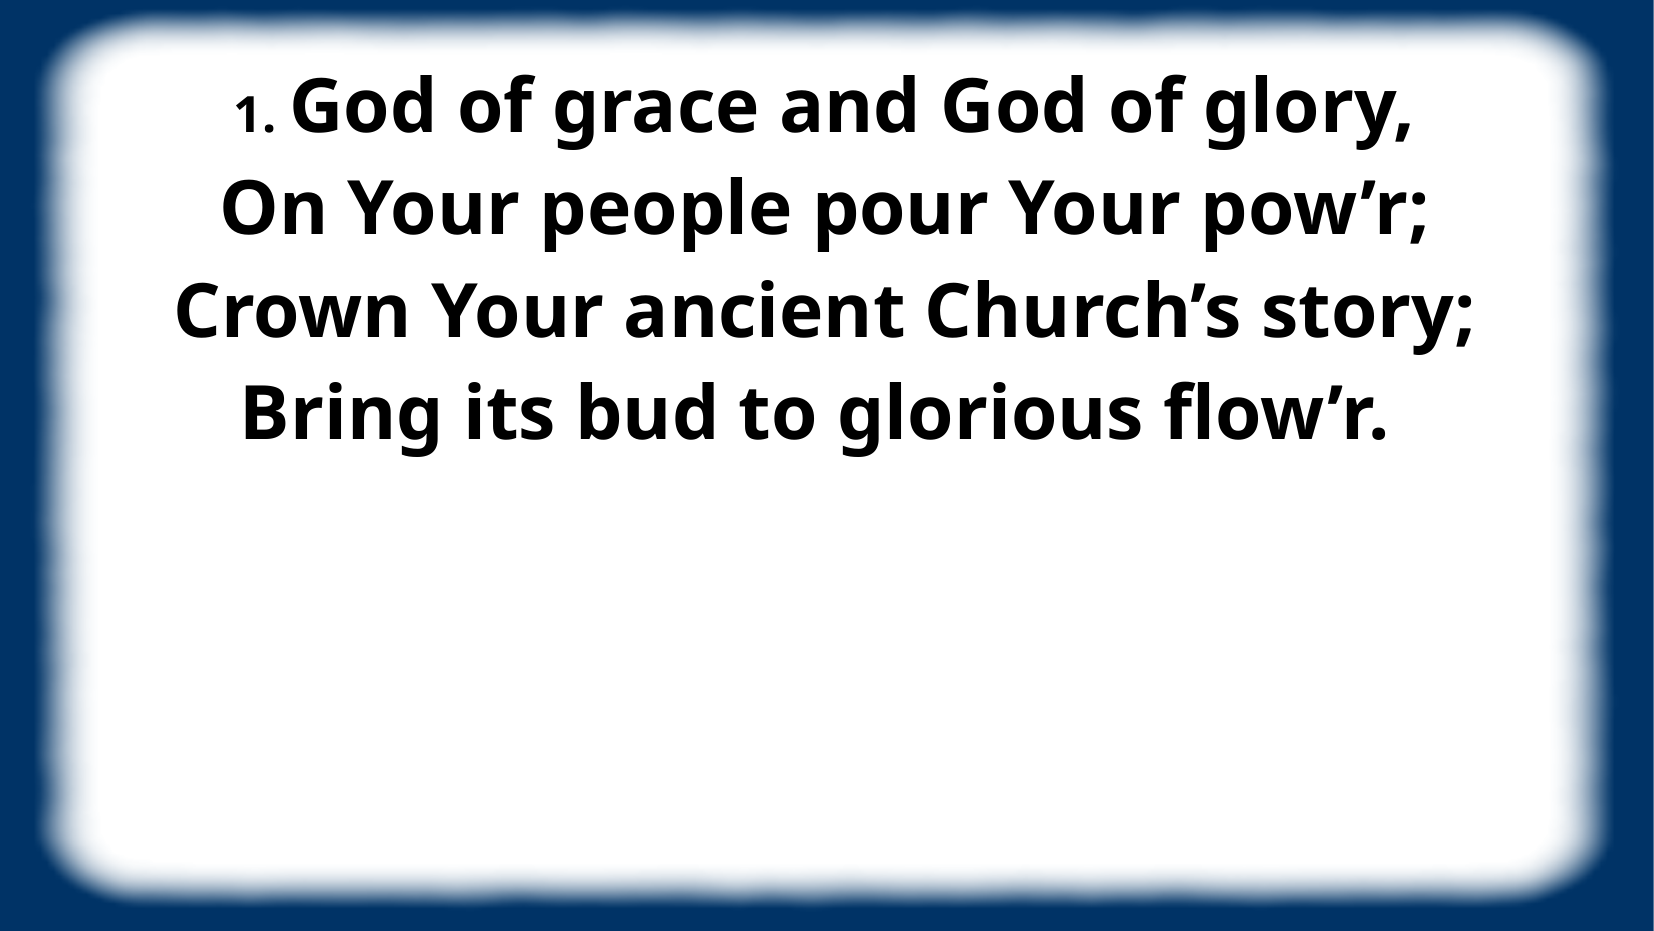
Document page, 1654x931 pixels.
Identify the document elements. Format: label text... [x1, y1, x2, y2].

picture [0, 0, 1654, 931]
text_box 1. God of grace and God of glory, On Your people pour Your pow’r; Crown Your ancient Church’s story; Bring its bud to glorious flow’r. [105, 45, 1546, 460]
